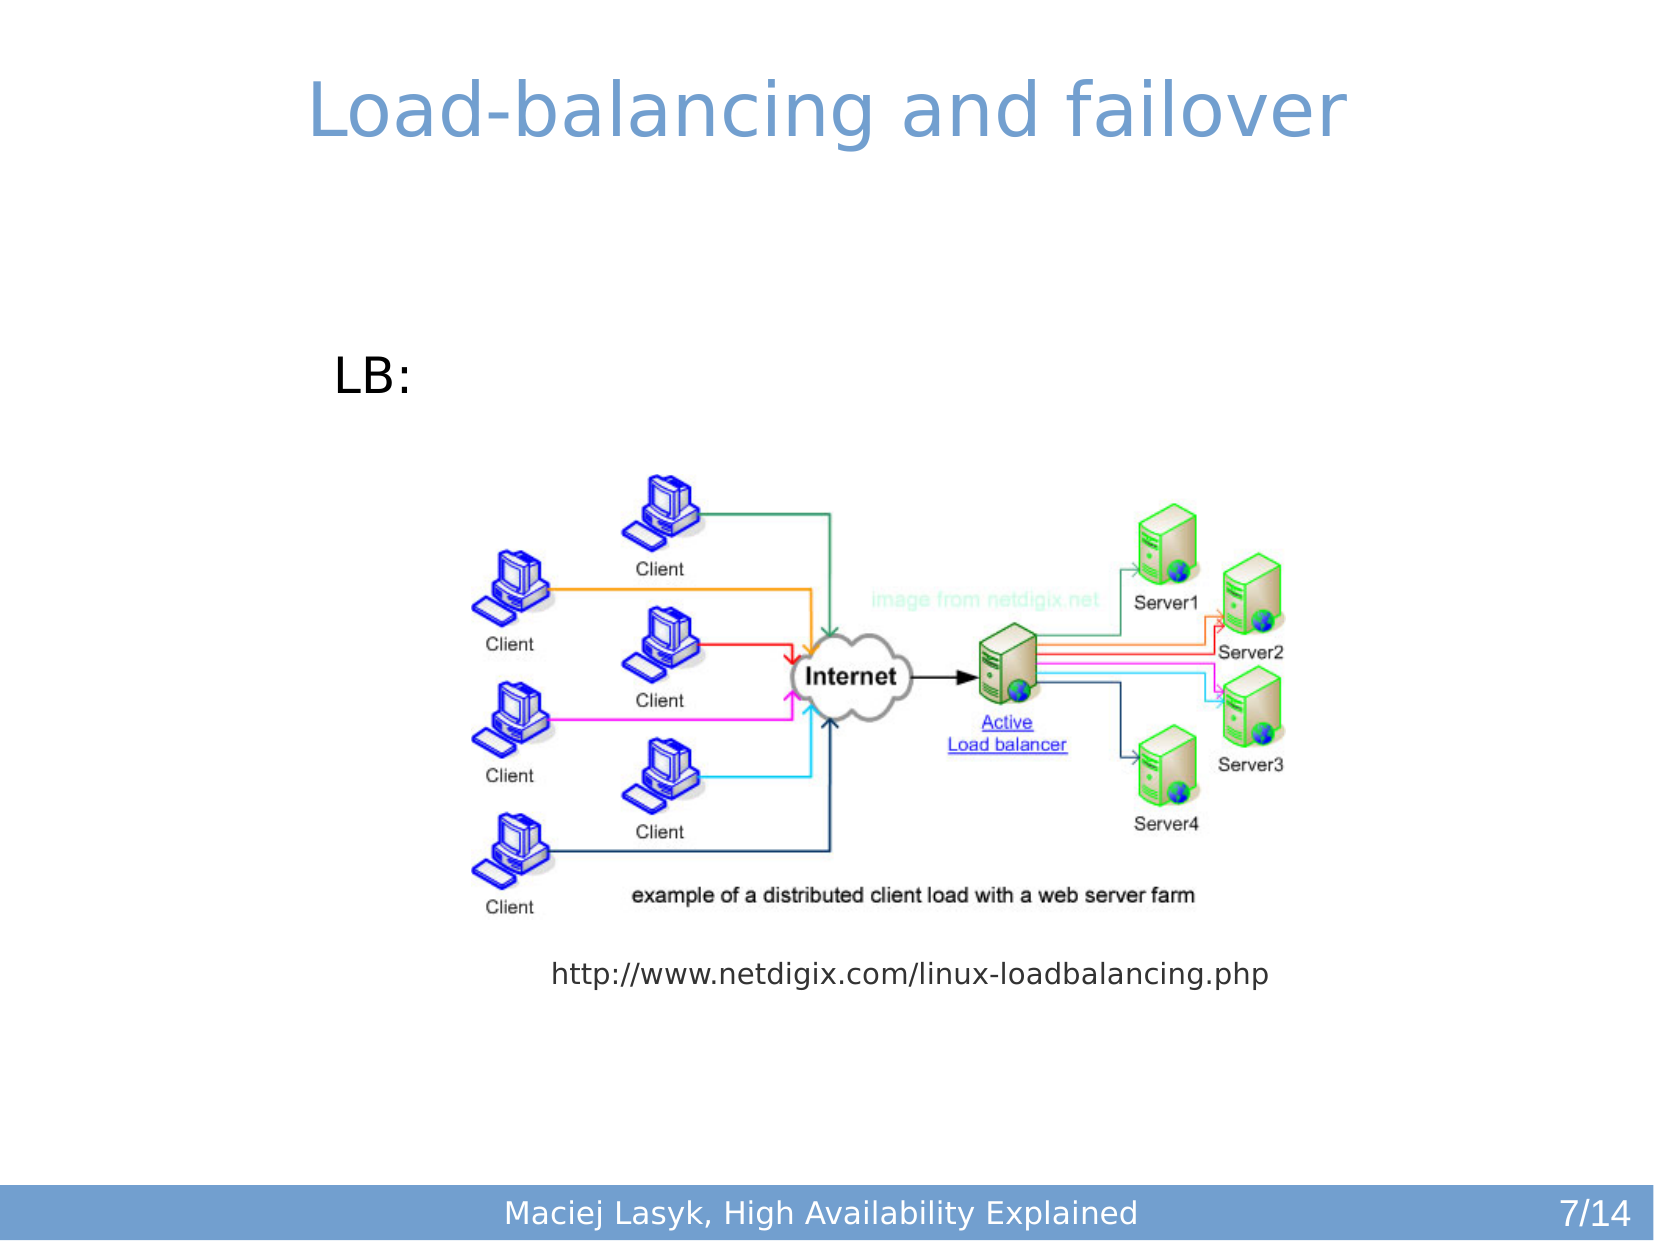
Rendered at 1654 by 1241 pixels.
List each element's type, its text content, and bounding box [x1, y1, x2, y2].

text_box LB: [319, 339, 428, 413]
picture [471, 474, 1286, 920]
text_box 7/14 [1533, 1185, 1647, 1241]
text_box Load-balancing and failover [291, 60, 1363, 163]
text_box [1647, 1185, 1654, 1241]
text_box [0, 1185, 1533, 1241]
text_box Maciej Lasyk, High Availability Explained [489, 1188, 1165, 1240]
text_box http://www.netdigix.com/linux-loadbalancing.php [535, 950, 1285, 1000]
